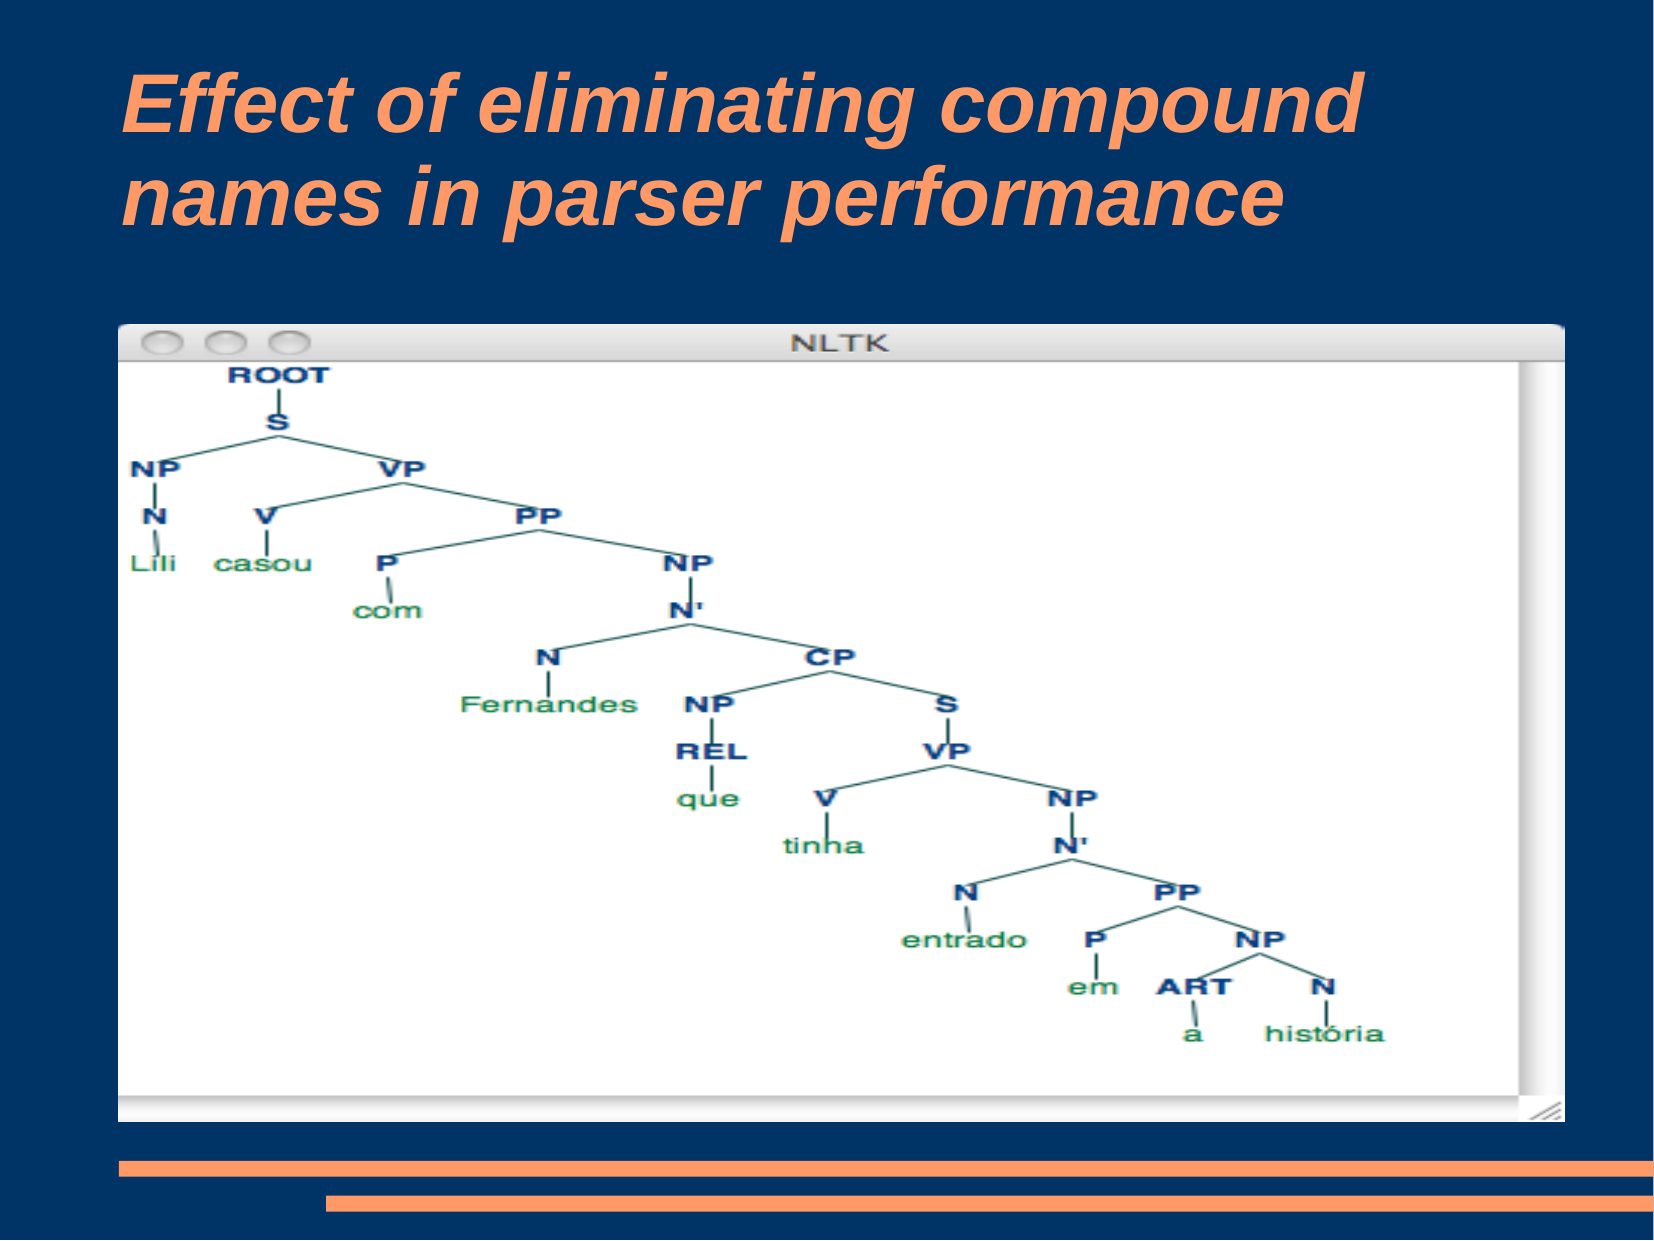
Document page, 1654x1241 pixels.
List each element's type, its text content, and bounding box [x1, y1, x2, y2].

title Effect of eliminating compound names in parser performance [121, 46, 1534, 254]
picture [118, 324, 1565, 1123]
